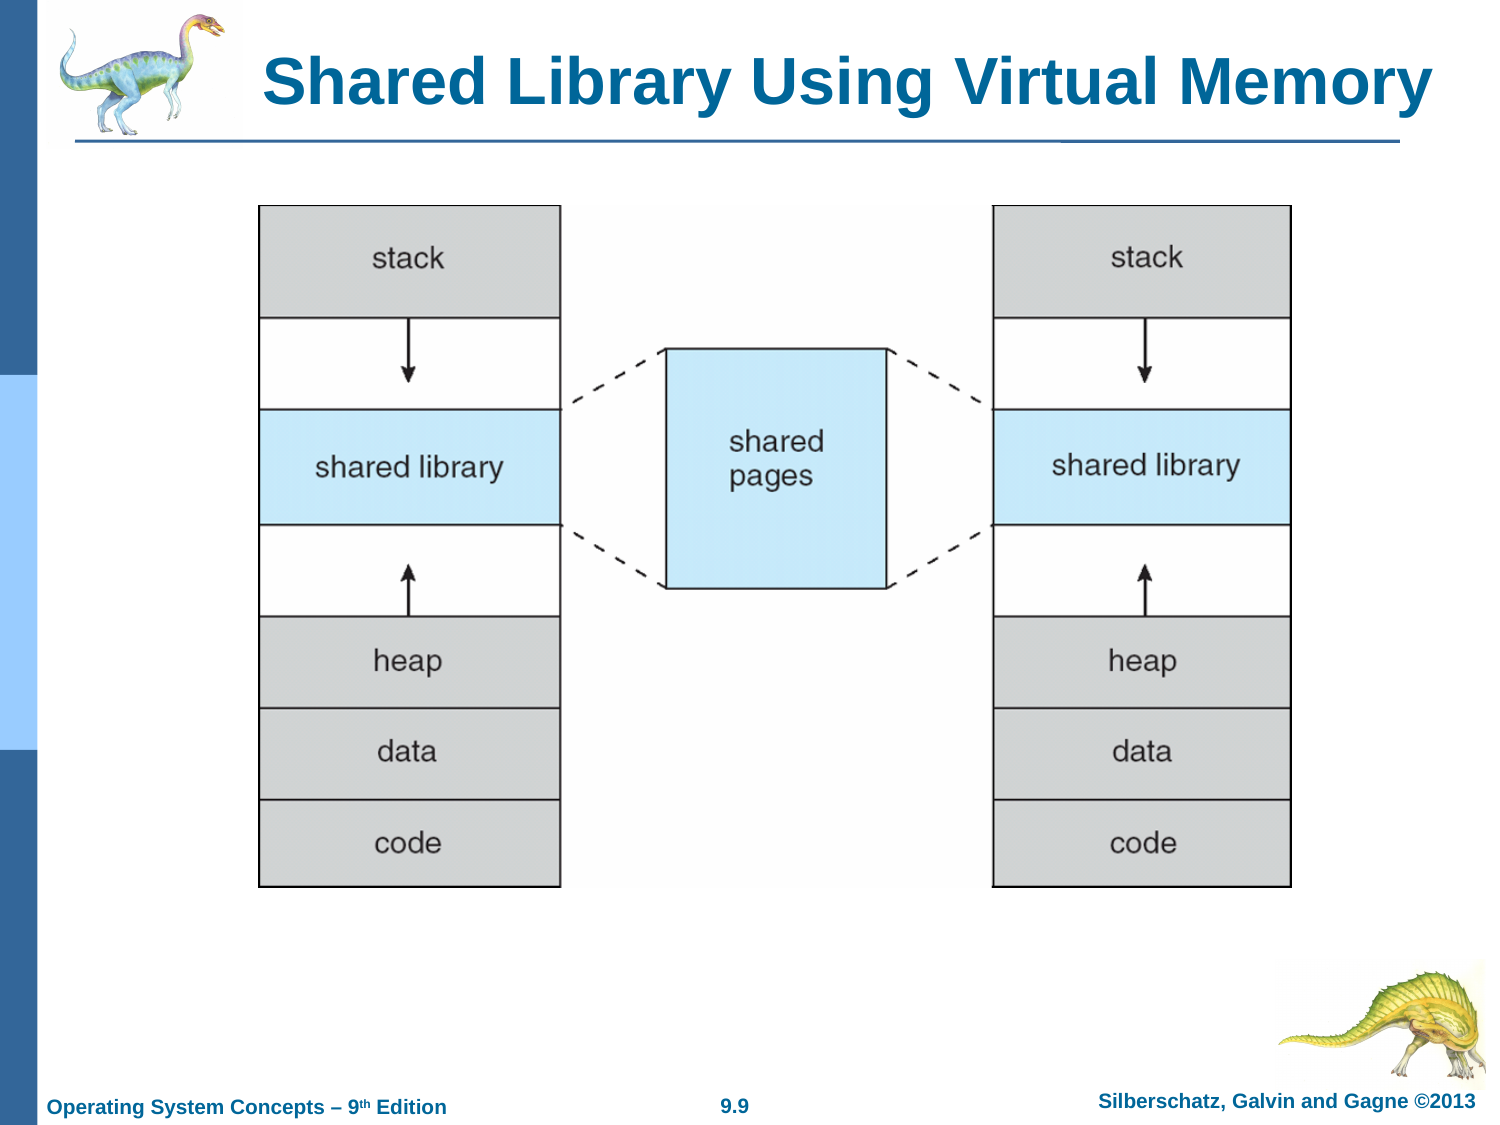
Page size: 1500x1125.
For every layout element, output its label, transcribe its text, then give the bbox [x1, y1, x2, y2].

picture [46, 0, 243, 149]
picture [258, 205, 1292, 888]
title Shared Library Using Virtual Memory [228, 31, 1469, 126]
picture [1275, 959, 1486, 1090]
